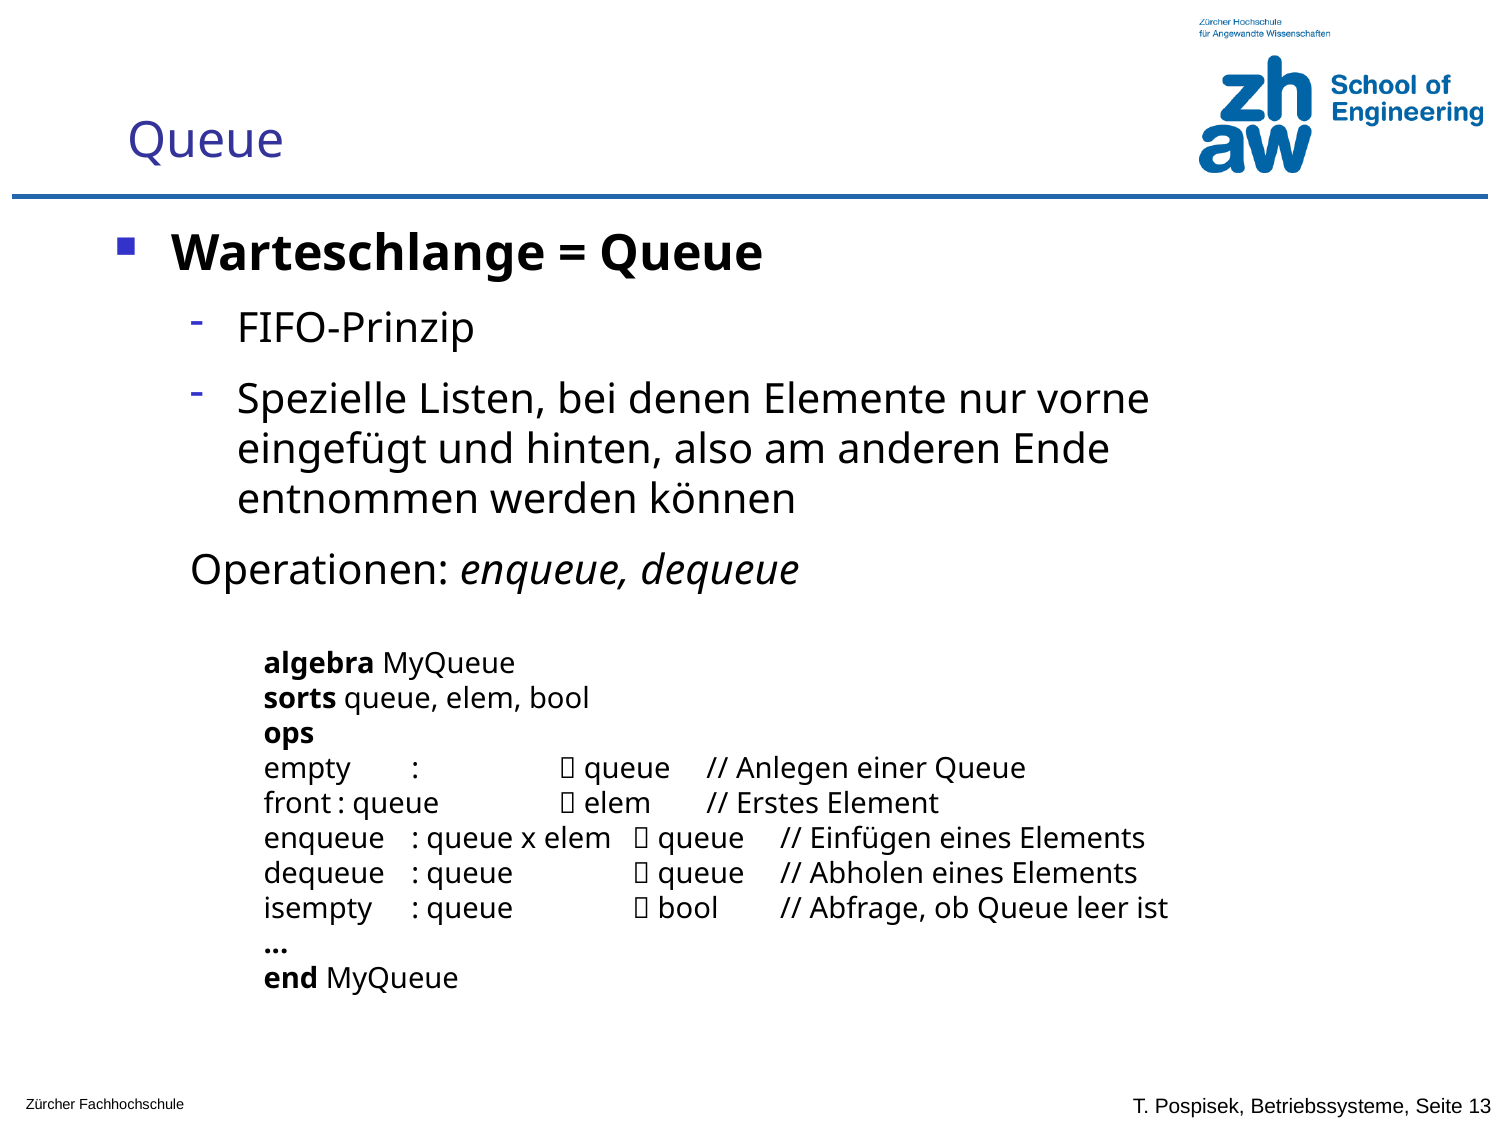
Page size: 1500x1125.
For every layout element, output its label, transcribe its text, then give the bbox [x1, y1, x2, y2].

title Queue [112, 50, 1391, 175]
text_box algebra MyQueue sorts queue, elem, bool ops empty :  queue // Anlegen einer Queue front : queue  elem // Erstes Element enqueue : queue x elem  queue // Einfügen eines Elements dequeue : queue  queue // Abholen eines Elements isempty : queue  bool // Abfrage, ob Queue leer ist ... end MyQueue [174, 637, 1338, 1002]
picture [1199, 19, 1483, 173]
list Warteschlange = Queue FIFO-Prinzip Spezielle Listen, bei denen Elemente nur vorne eingefügt und hinten, also am anderen Ende entnommen werden können Operationen: enqueue, dequeue [99, 212, 1363, 938]
